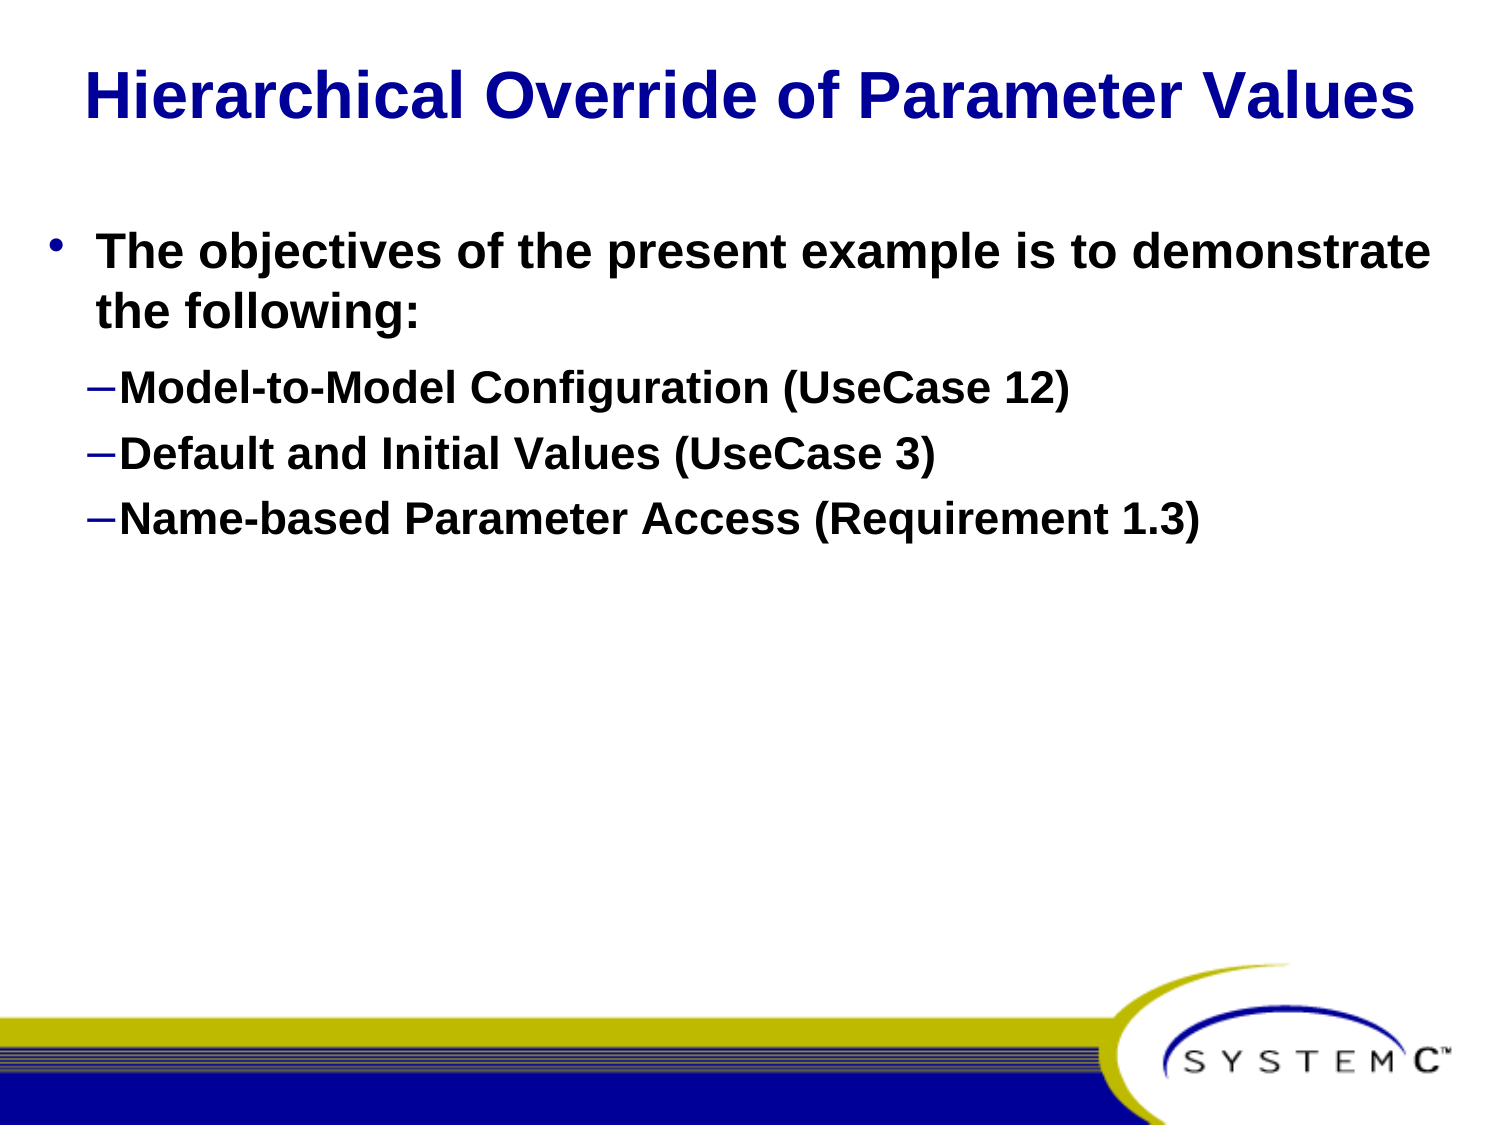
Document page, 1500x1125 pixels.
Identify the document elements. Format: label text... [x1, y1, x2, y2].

text_box Hierarchical Override of Parameter Values [38, 23, 1464, 174]
text_box The objectives of the present example is to demonstrate the following: Model-to-Model Configuration (UseCase 12) Default and Initial Values (UseCase 3) Name-based Parameter Access (Requirement 1.3) [17, 210, 1481, 849]
picture [0, 0, 1500, 1125]
